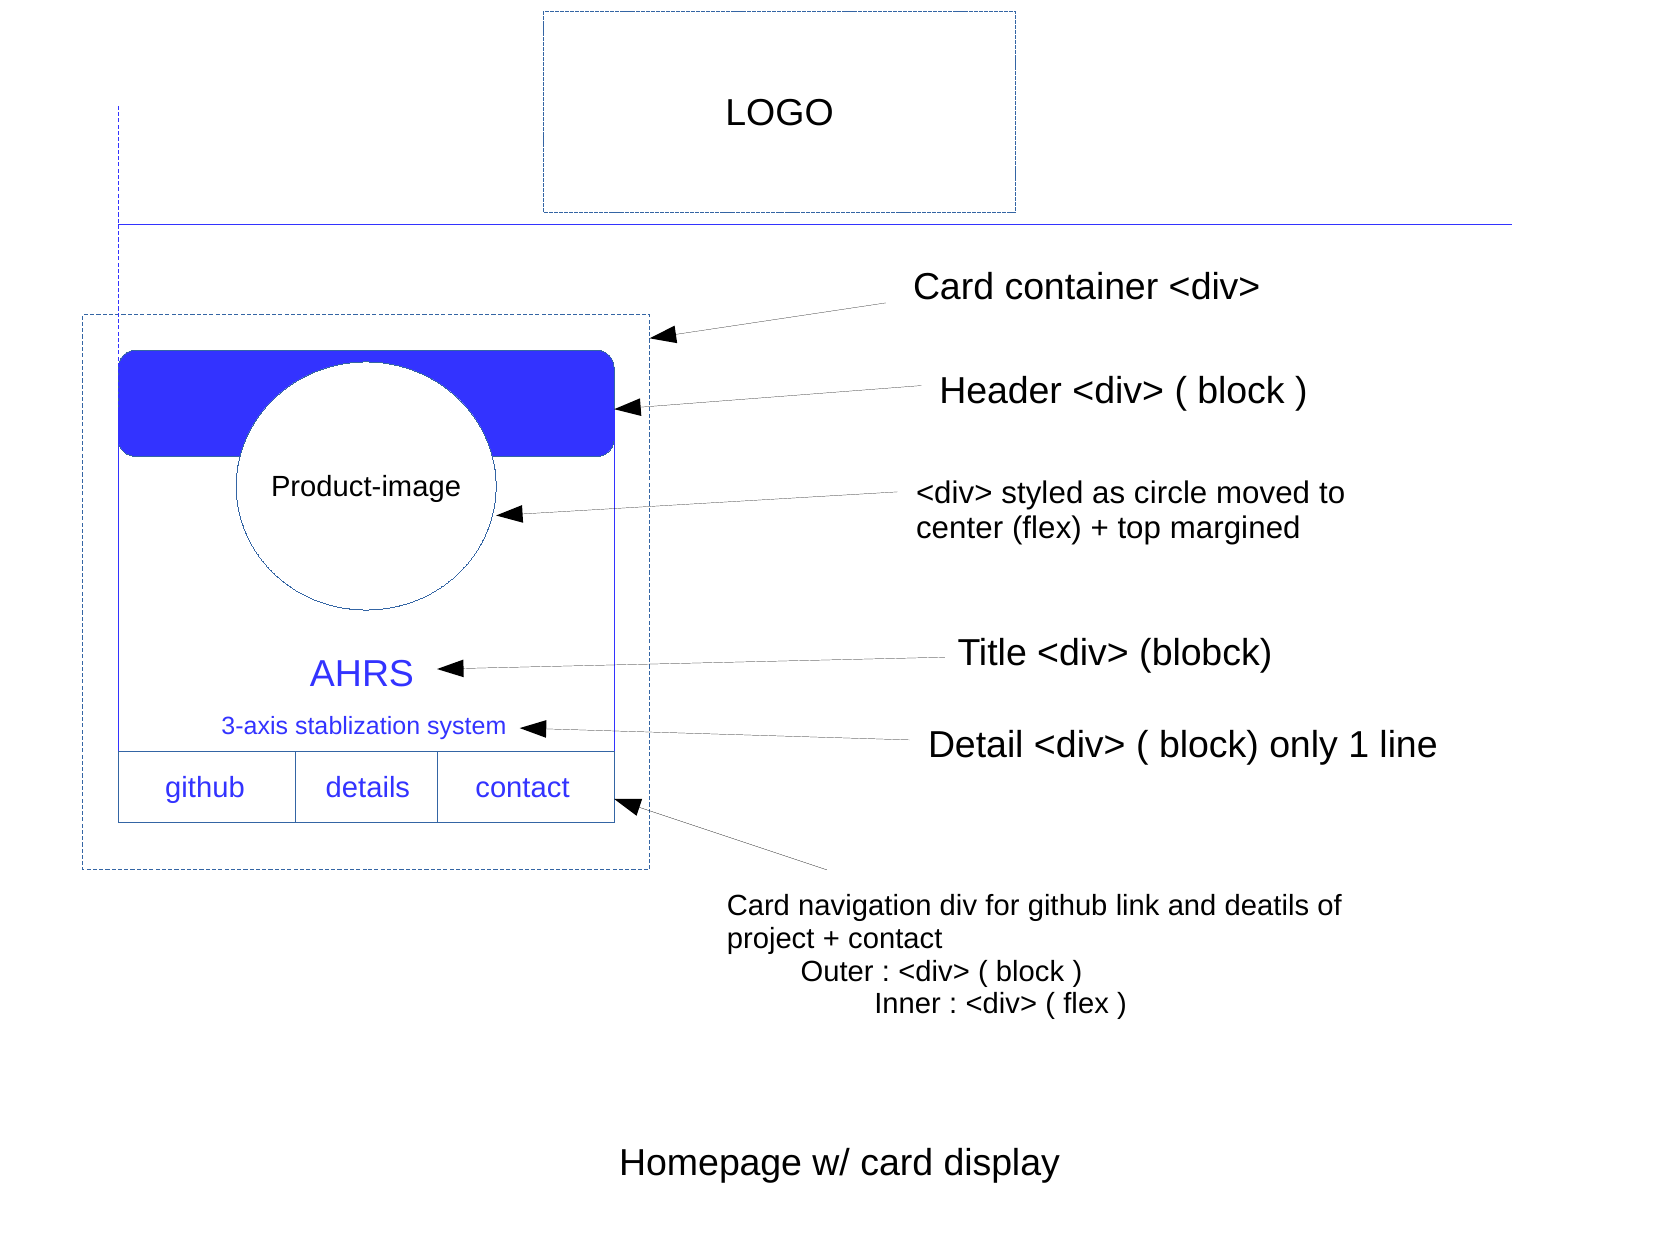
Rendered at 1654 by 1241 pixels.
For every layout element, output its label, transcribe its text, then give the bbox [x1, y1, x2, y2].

text_box [615, 507, 650, 664]
text_box <div> styled as circle moved to center (flex) + top margined [901, 468, 1370, 553]
text_box contact [460, 763, 586, 811]
text_box github [150, 763, 260, 812]
text_box Card navigation div for github link and deatils of project + contact Outer : <div> ( block ) Inner : <div> ( flex ) [712, 881, 1359, 1028]
text_box 3-axis stablization system [118, 704, 615, 751]
text_box LOGO [543, 11, 1016, 213]
text_box [615, 665, 650, 731]
text_box [615, 407, 650, 508]
text_box Homepage w/ card display [604, 1133, 1075, 1191]
text_box [82, 314, 650, 870]
text_box Title <div> (blobck) [942, 624, 1288, 681]
text_box Header <div> ( block ) [924, 361, 1323, 419]
text_box details [310, 763, 426, 811]
text_box AHRS [118, 645, 615, 704]
text_box Card container <div> [898, 257, 1276, 315]
text_box Detail <div> ( block) only 1 line [913, 716, 1453, 774]
text_box Product-image [236, 361, 497, 611]
